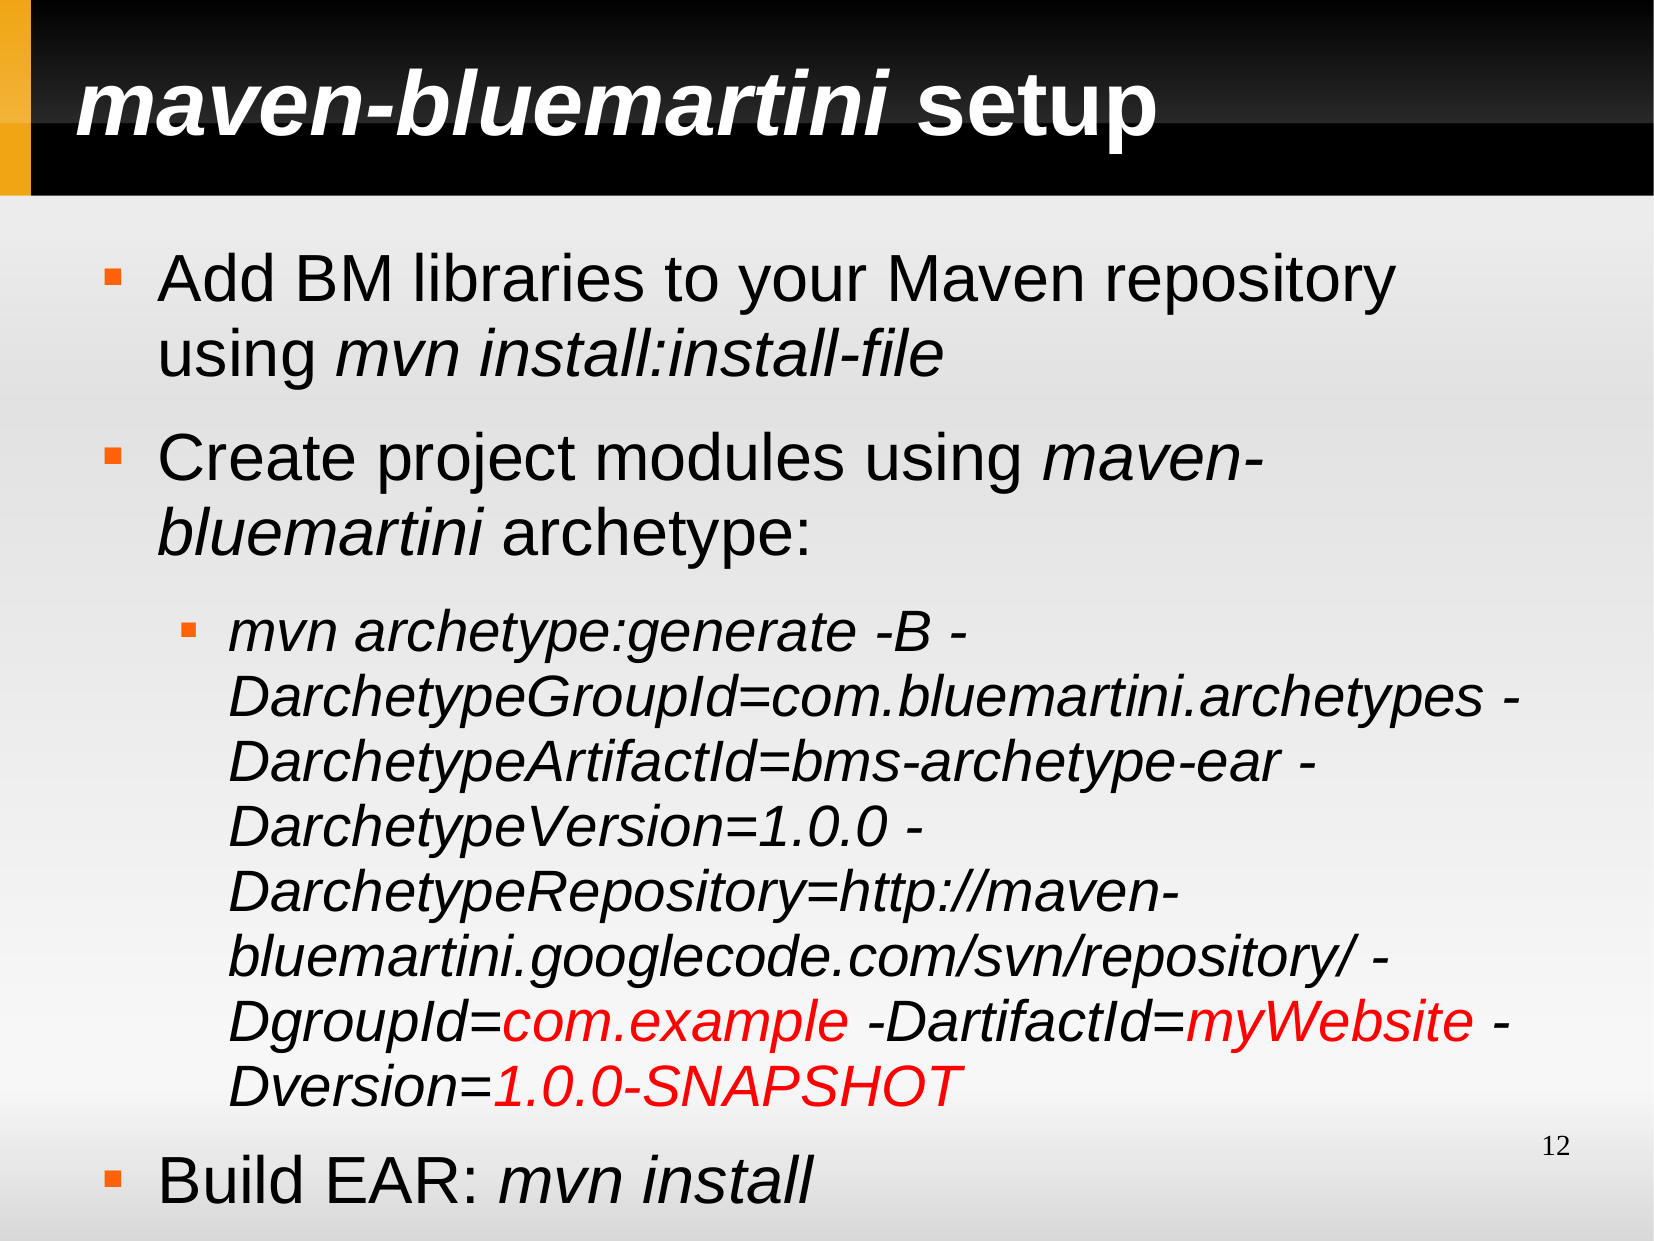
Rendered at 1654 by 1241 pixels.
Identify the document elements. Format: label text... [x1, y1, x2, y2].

list Add BM libraries to your Maven repository using mvn install:install-file Create project modules using maven-bluemartini archetype: mvn archetype:generate -B -DarchetypeGroupId=com.bluemartini.archetypes -DarchetypeArtifactId=bms-archetype-ear -DarchetypeVersion=1.0.0 -DarchetypeRepository=http://maven-bluemartini.googlecode.com/svn/repository/ -DgroupId=com.example -DartifactId=myWebsite -Dversion=1.0.0-SNAPSHOT Build EAR: mvn install [86, 240, 1576, 1218]
picture [0, 0, 1654, 1241]
title maven-bluemartini setup [75, 0, 1564, 208]
